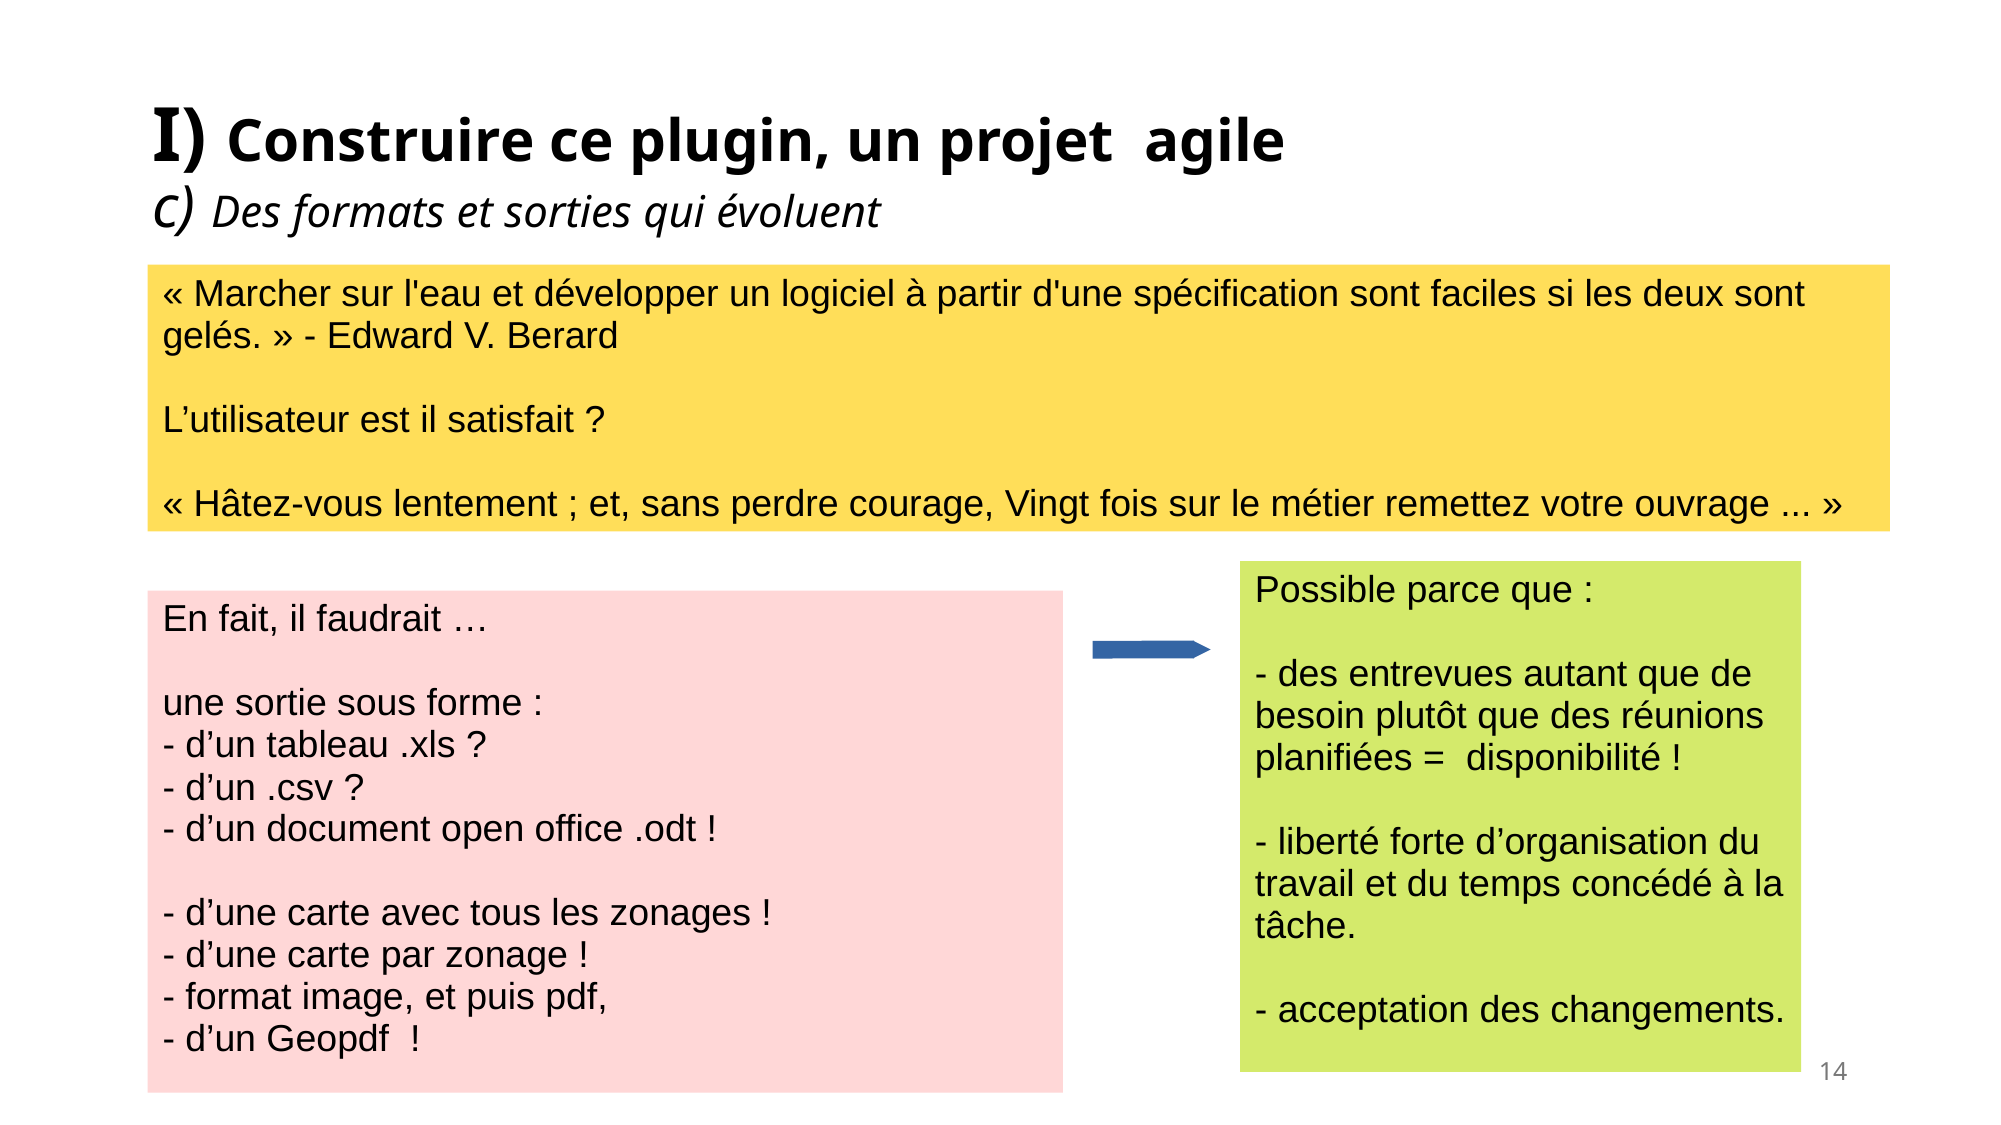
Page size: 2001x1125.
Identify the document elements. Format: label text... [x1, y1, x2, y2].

text_box En fait, il faudrait … une sortie sous forme : - d’un tableau .xls ? - d’un .csv ? - d’un document open office .odt ! - d’une carte avec tous les zonages ! - d’une carte par zonage ! - format image, et puis pdf, - d’un Geopdf ! [147, 590, 1063, 1093]
title I) Construire ce plugin, un projet agile c) Des formats et sorties qui évoluent [137, 59, 1863, 278]
text_box Possible parce que : - des entrevues autant que de besoin plutôt que des réunions planifiées = disponibilité ! - liberté forte d’organisation du travail et du temps concédé à la tâche. - acceptation des changements. [1240, 561, 1802, 1072]
text_box « Marcher sur l'eau et développer un logiciel à partir d'une spécification sont faciles si les deux sont gelés. » - Edward V. Berard L’utilisateur est il satisfait ? « Hâtez-vous lentement ; et, sans perdre courage, Vingt fois sur le métier remettez votre ouvrage ... » [147, 264, 1890, 532]
slide_number <numéro> [1412, 1042, 1863, 1103]
